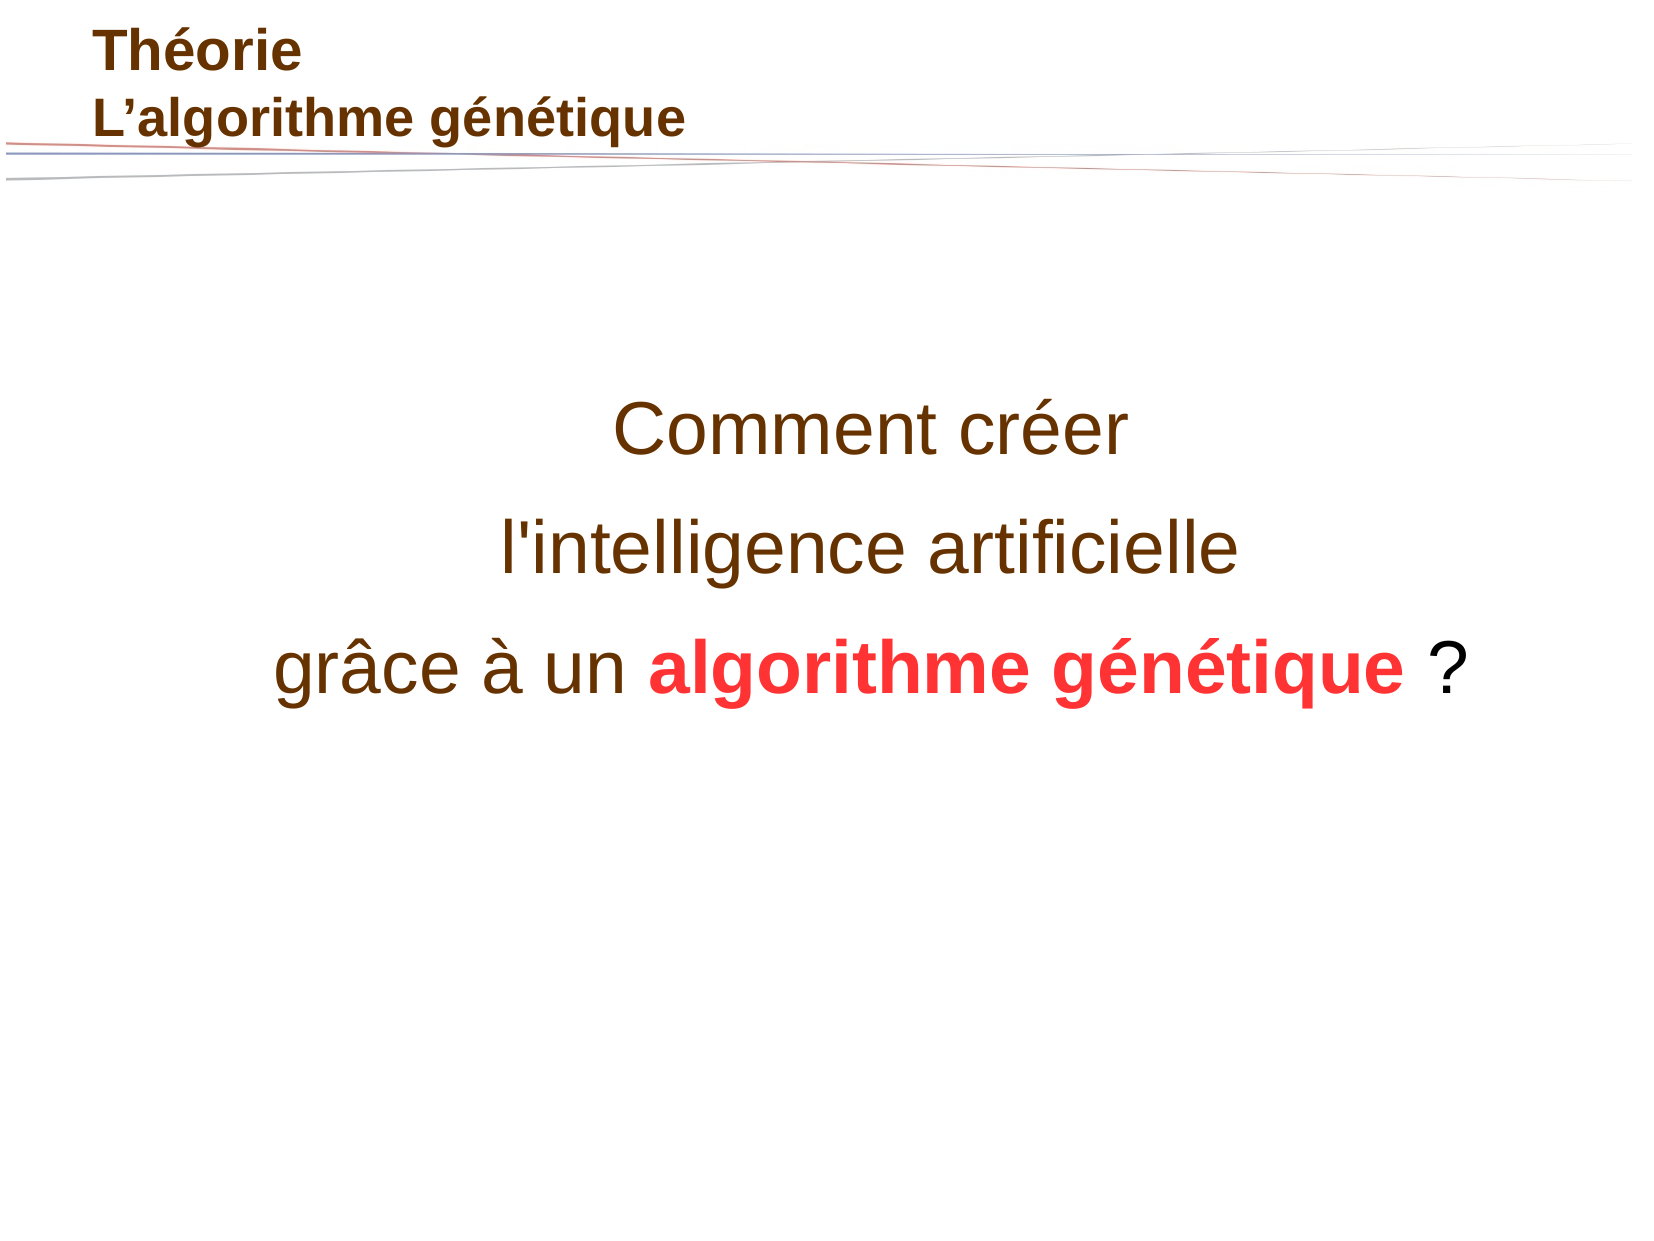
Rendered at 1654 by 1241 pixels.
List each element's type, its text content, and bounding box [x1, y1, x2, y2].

title Théorie L’algorithme génétique [0, 11, 780, 130]
list Comment créer l'intelligence artificielle grâce à un algorithme génétique ? [82, 372, 1571, 715]
picture [6, 133, 1632, 208]
